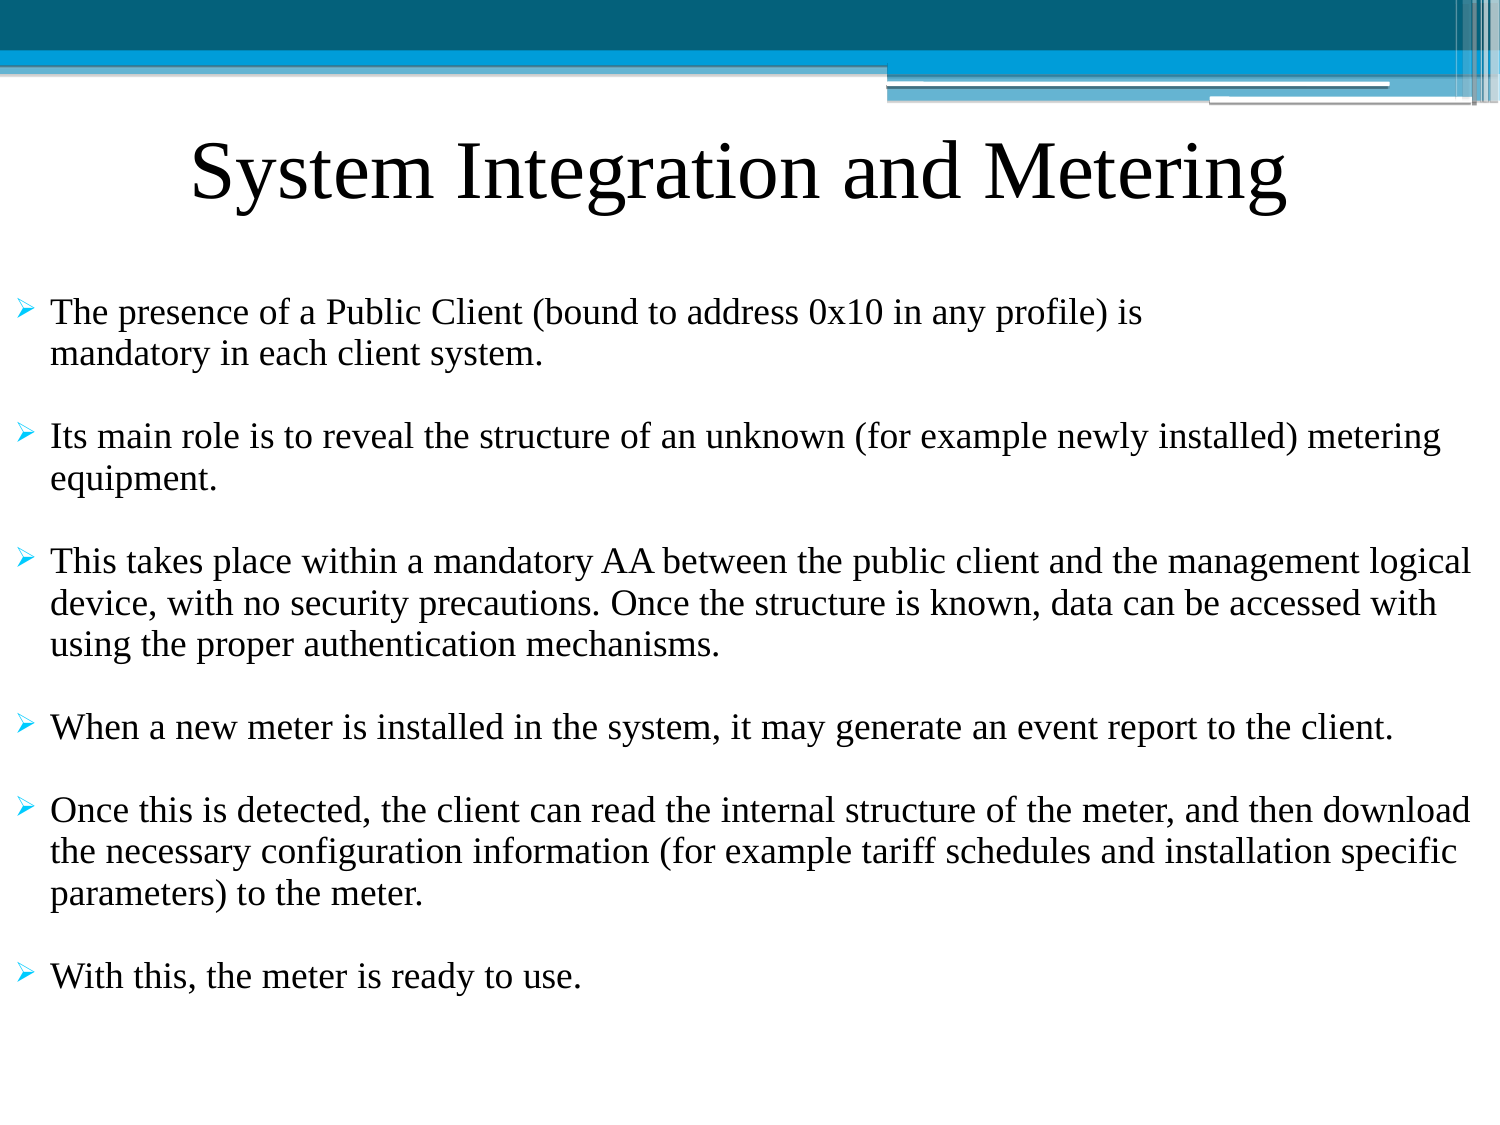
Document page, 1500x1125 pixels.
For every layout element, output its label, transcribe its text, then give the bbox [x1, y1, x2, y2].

title System Integration and Metering [0, 82, 1500, 258]
text_box The presence of a Public Client (bound to address 0x10 in any profile) is mandatory in each client system. Its main role is to reveal the structure of an unknown (for example newly installed) metering equipment. This takes place within a mandatory AA between the public client and the management logical device, with no security precautions. Once the structure is known, data can be accessed with using the proper authentication mechanisms. When a new meter is installed in the system, it may generate an event report to the client. Once this is detected, the client can read the internal structure of the meter, and then download the necessary configuration information (for example tariff schedules and installation specific parameters) to the meter. With this, the meter is ready to use. [0, 283, 1500, 1022]
